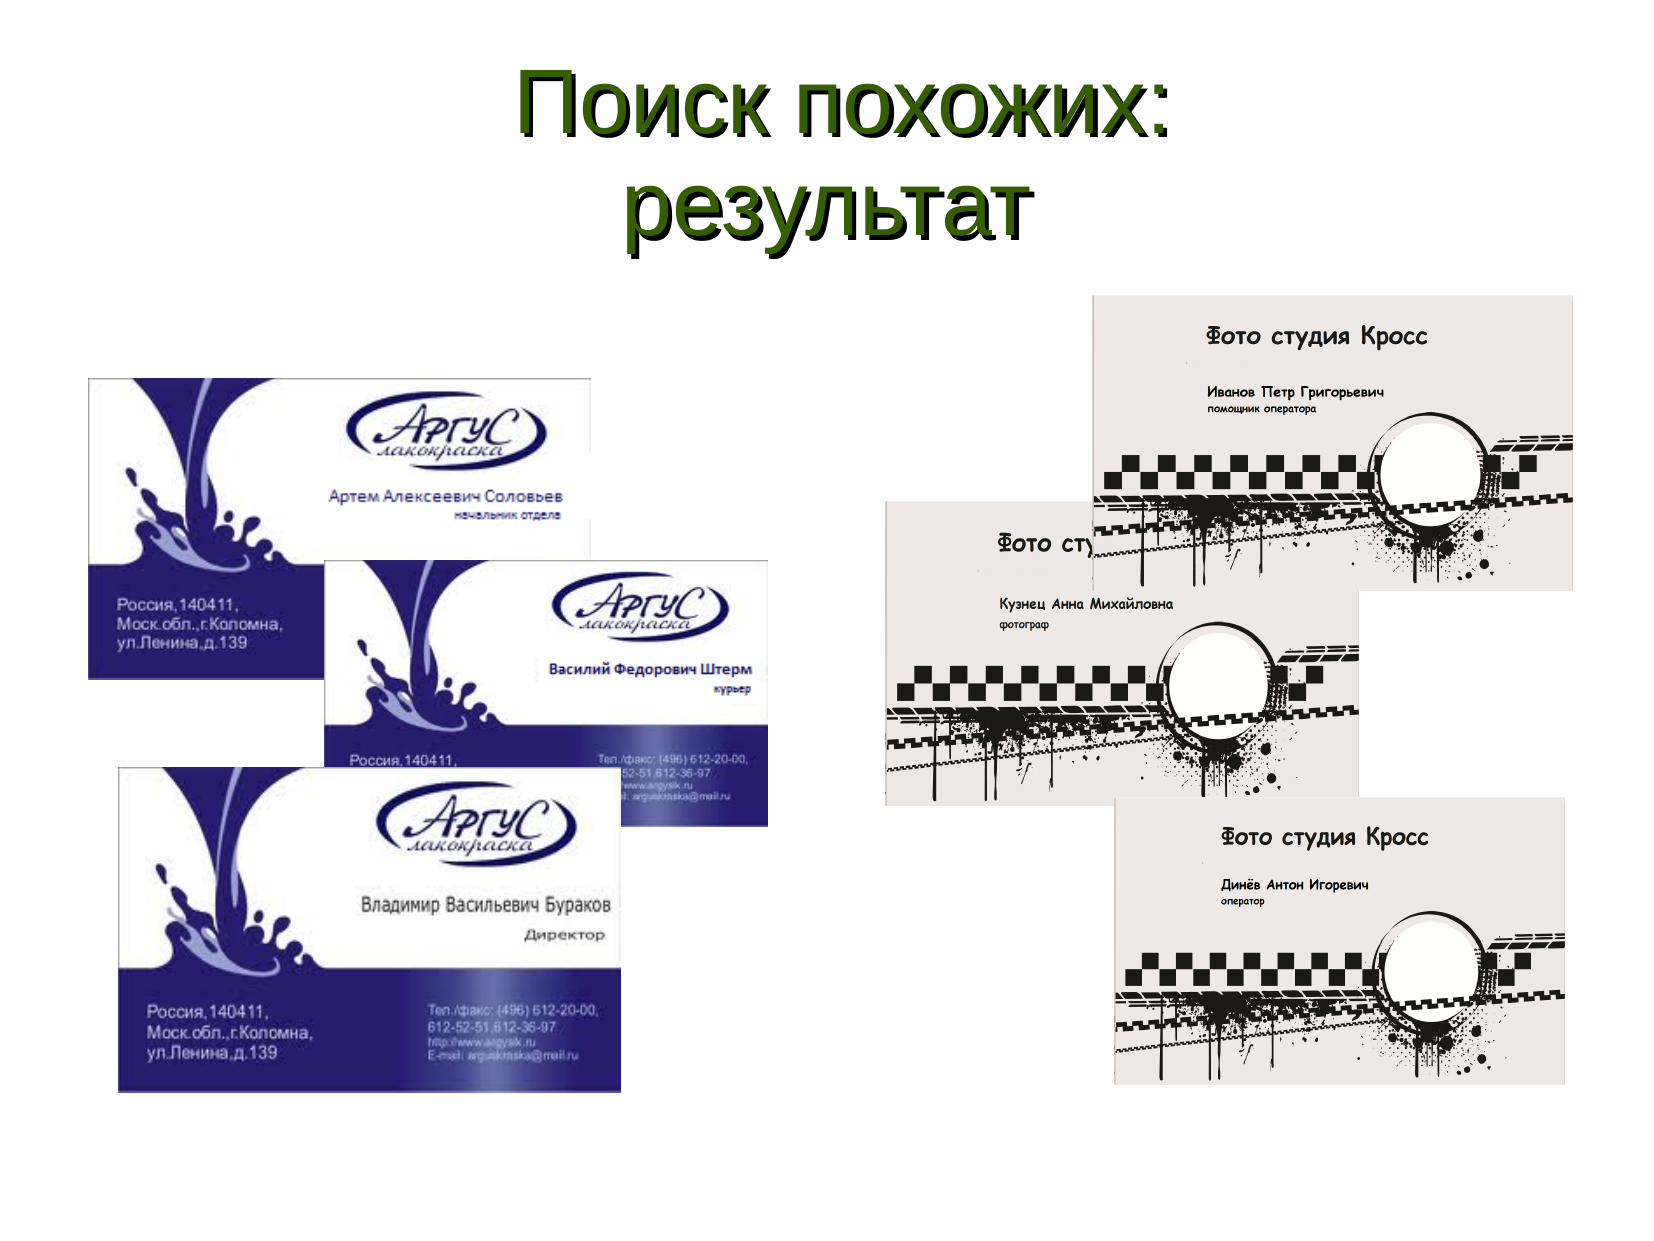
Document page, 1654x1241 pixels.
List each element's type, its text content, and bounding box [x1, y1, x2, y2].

picture [88, 378, 768, 1093]
title Поиск похожих: результат [82, 49, 1571, 257]
picture [885, 295, 1573, 1085]
